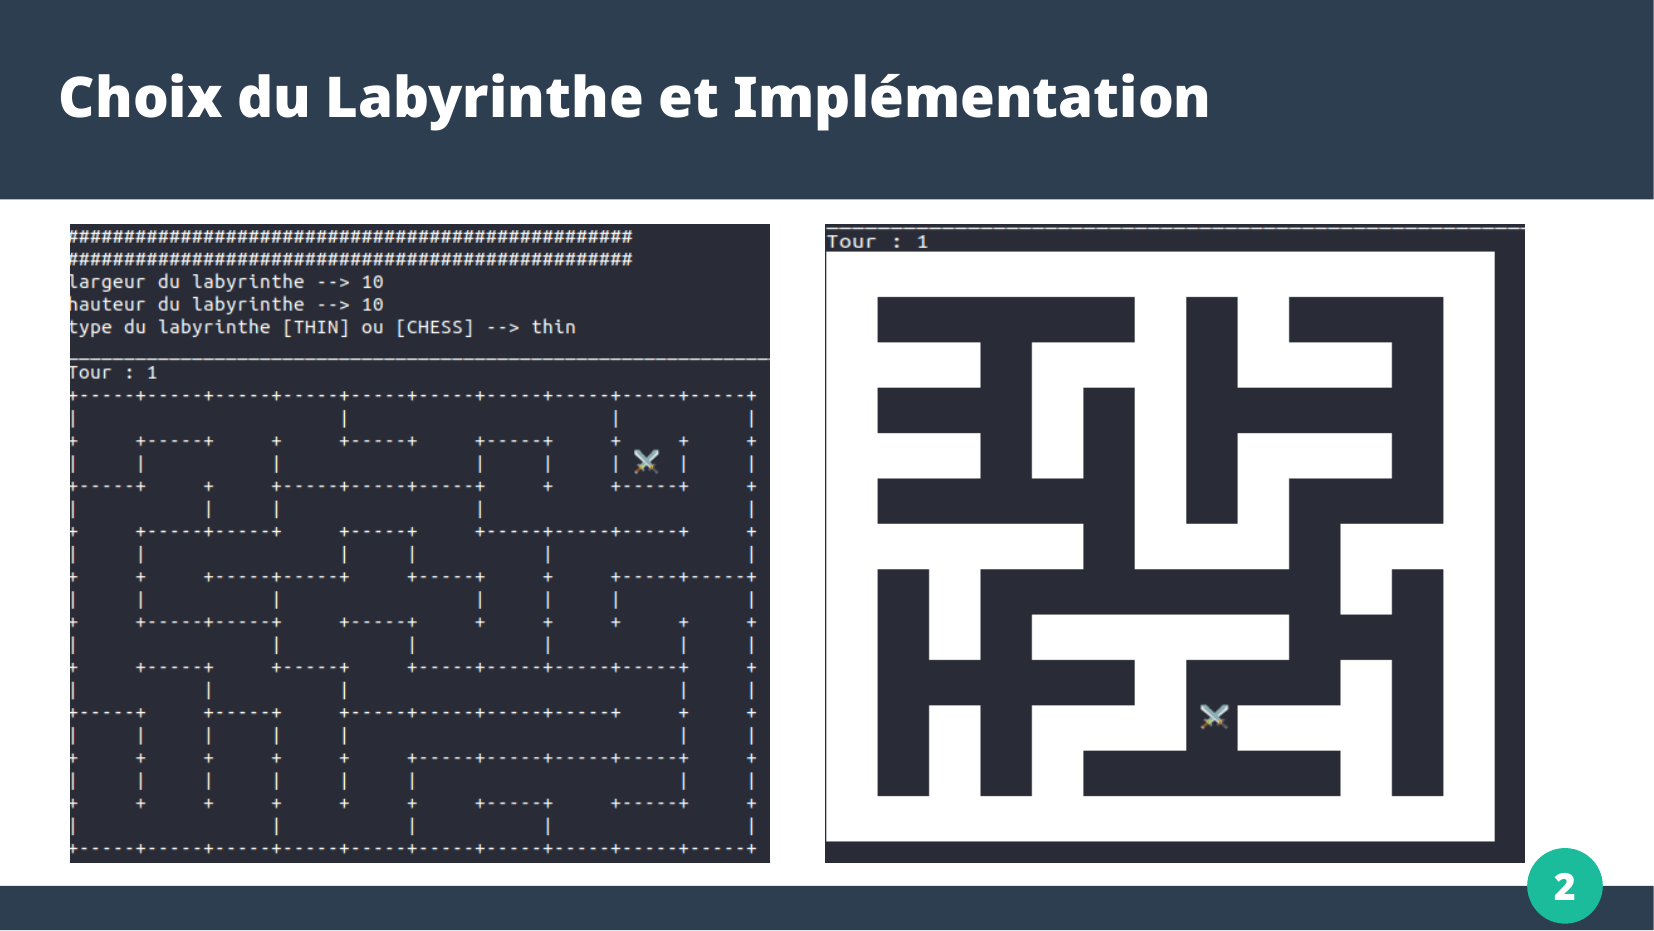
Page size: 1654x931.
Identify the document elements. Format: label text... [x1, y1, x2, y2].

title Choix du Labyrinthe et Implémentation [59, 37, 1595, 156]
picture [70, 224, 770, 863]
picture [825, 224, 1525, 863]
